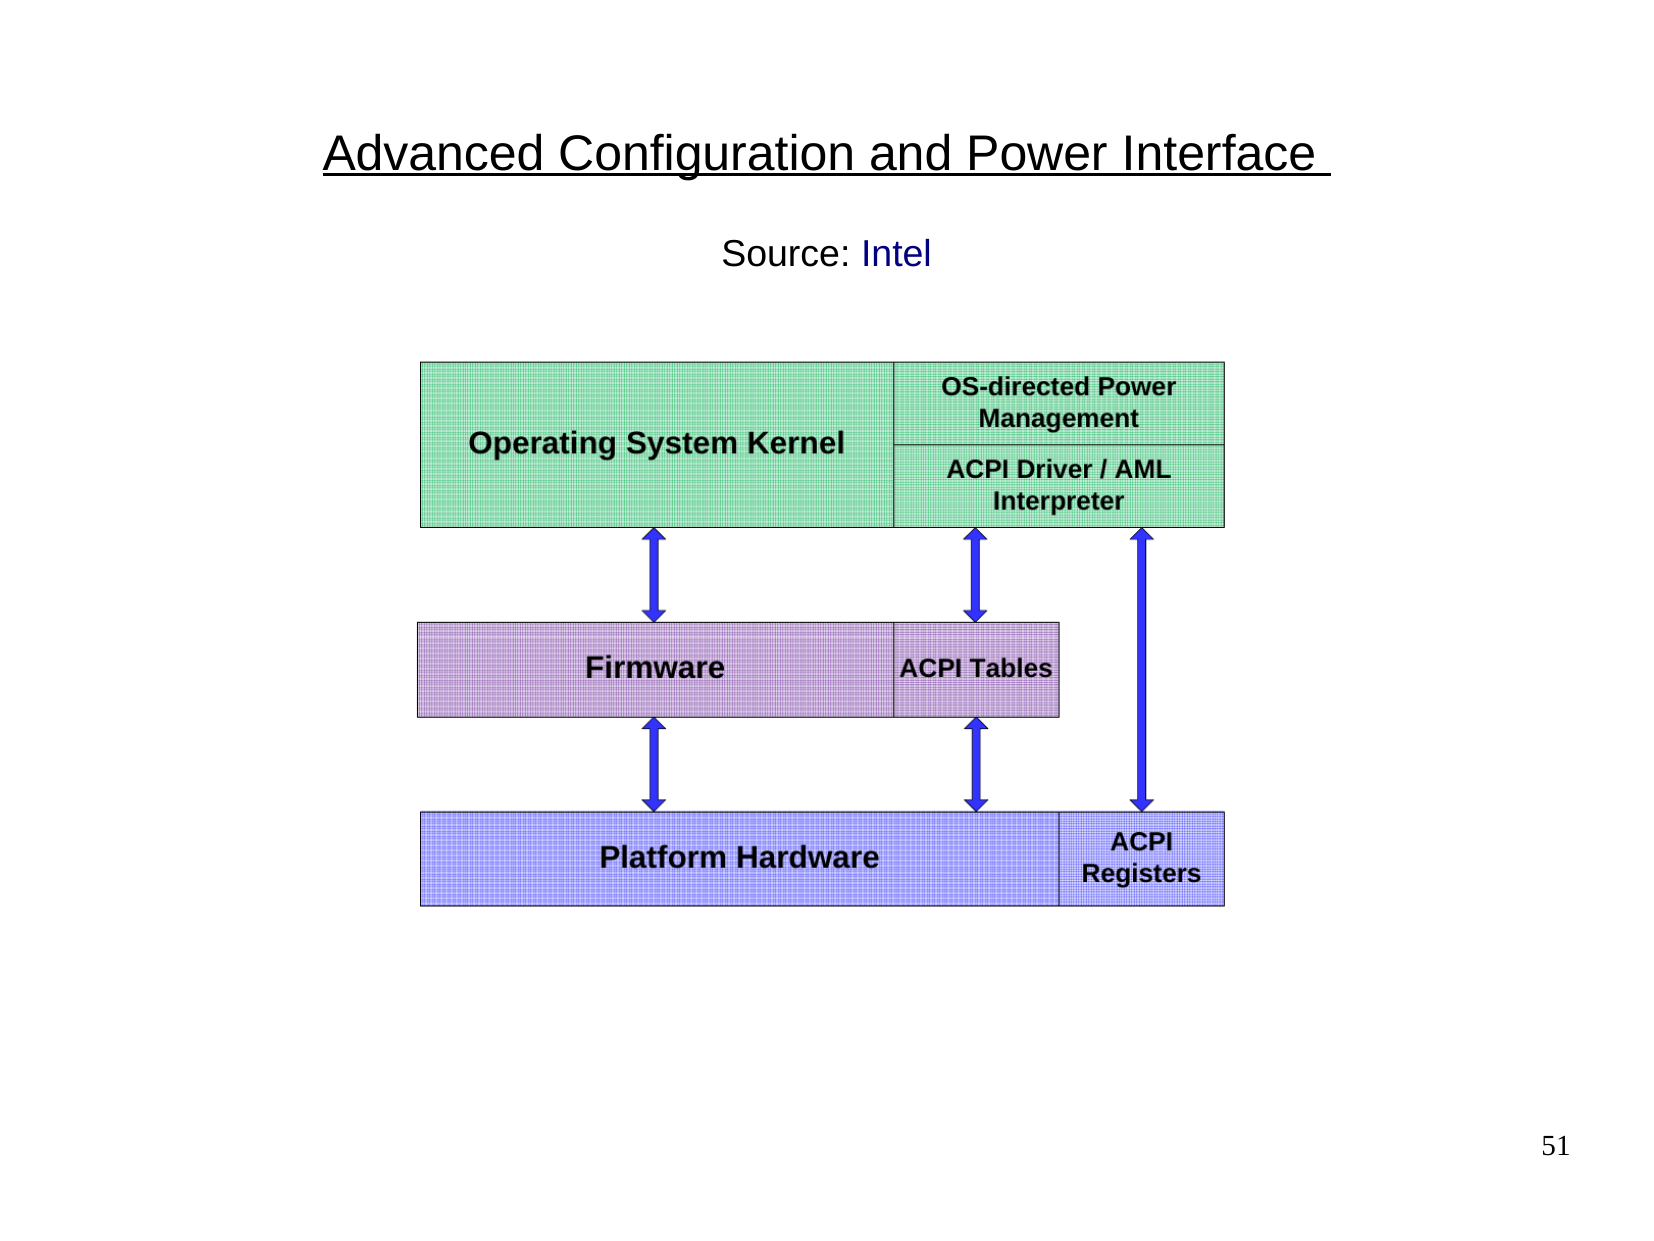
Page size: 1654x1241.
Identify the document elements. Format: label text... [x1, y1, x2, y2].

picture [368, 329, 1285, 931]
text_box Source: Intel [706, 225, 947, 282]
title Advanced Configuration and Power Interface [82, 49, 1571, 257]
